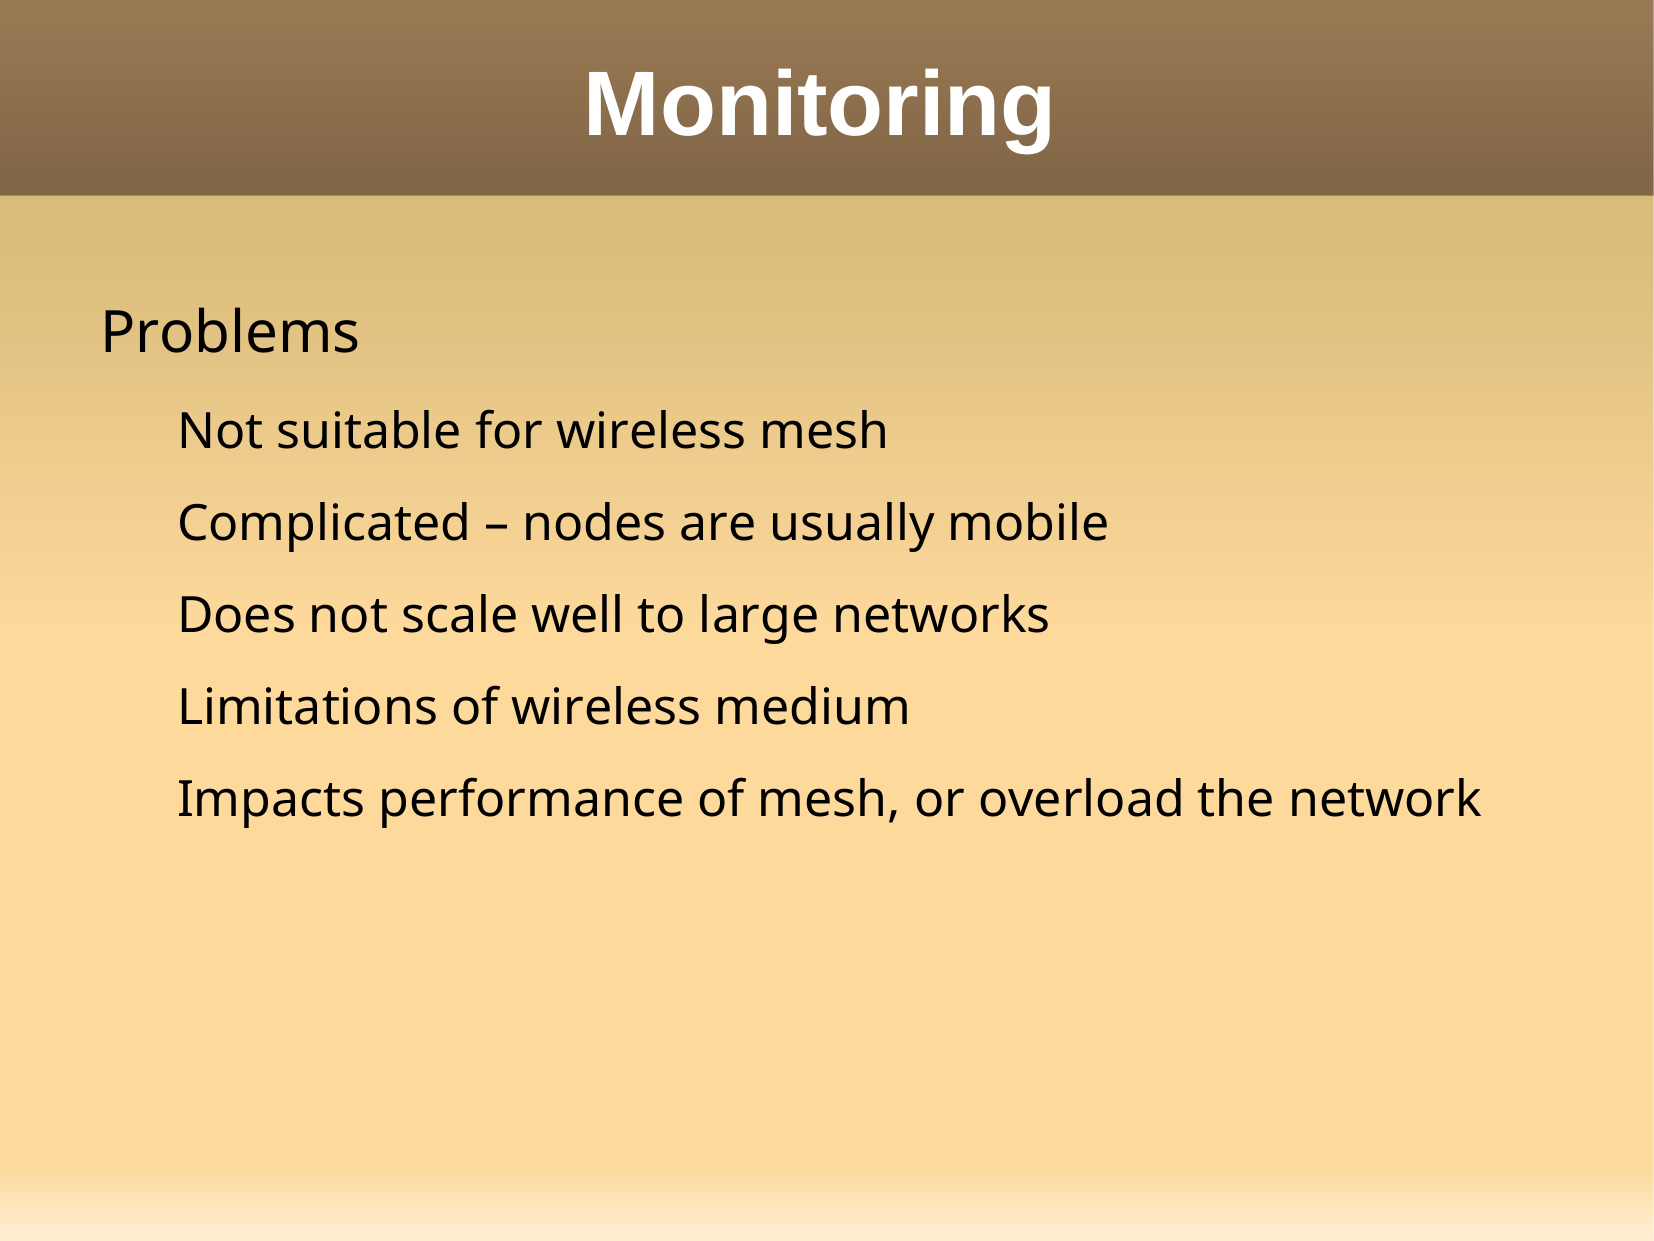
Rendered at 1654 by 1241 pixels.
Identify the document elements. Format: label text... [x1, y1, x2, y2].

list Problems Not suitable for wireless mesh Complicated – nodes are usually mobile Does not scale well to large networks Limitations of wireless medium Impacts performance of mesh, or overload the network [82, 290, 1571, 1094]
picture [0, 0, 1654, 1241]
title Monitoring [76, 7, 1565, 200]
